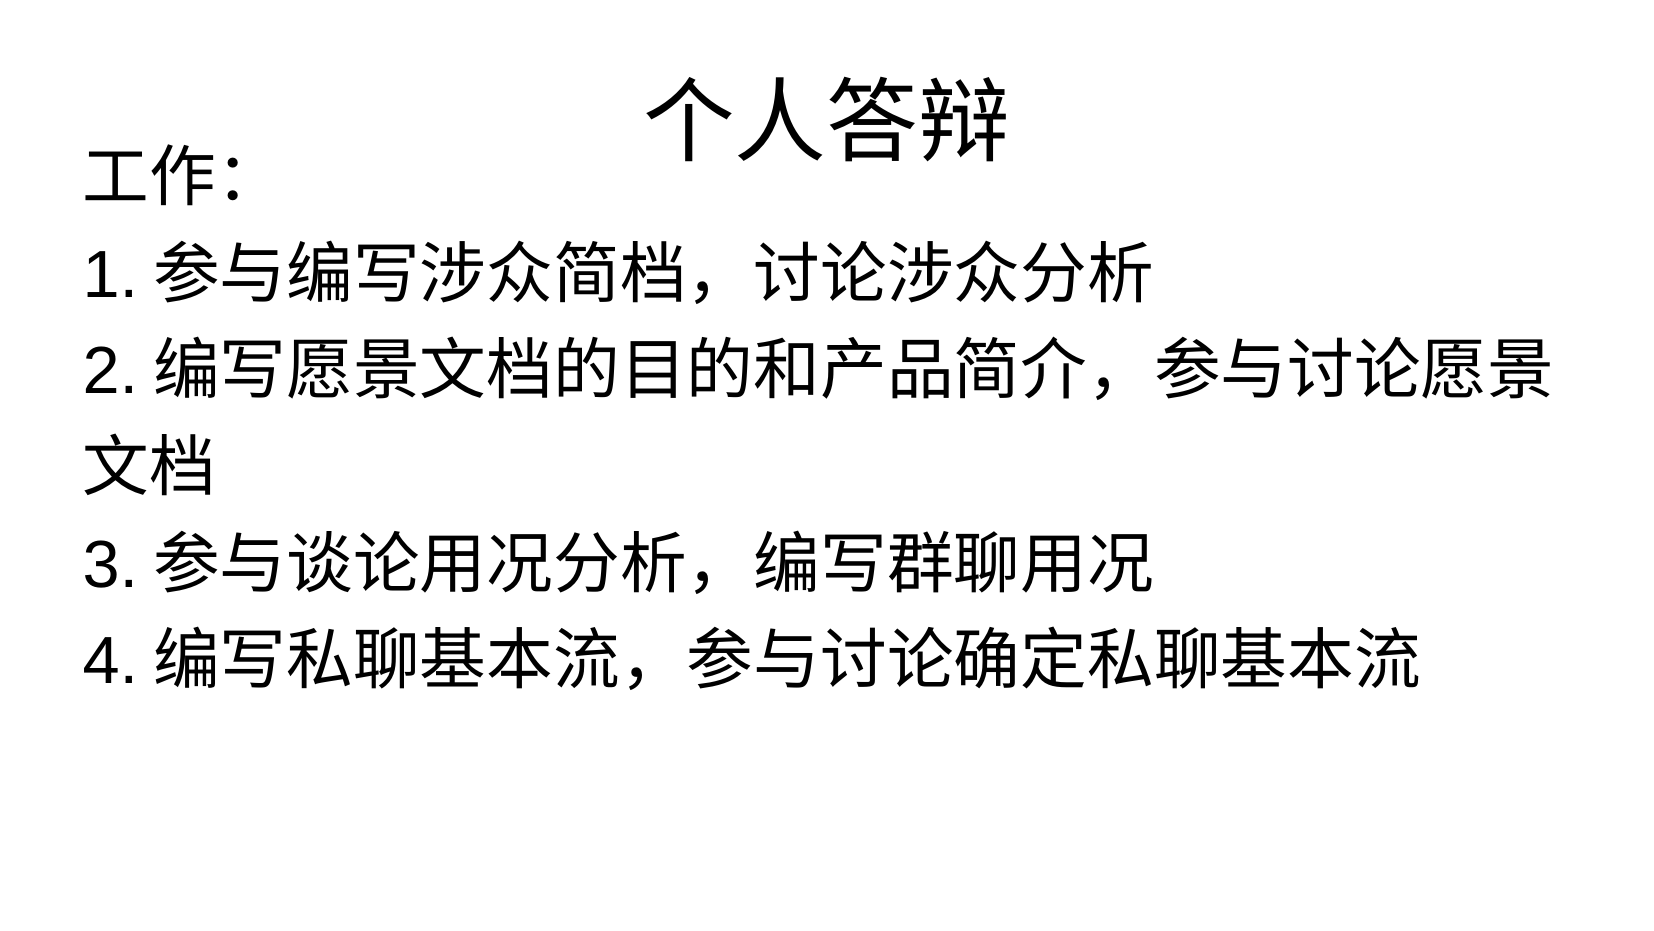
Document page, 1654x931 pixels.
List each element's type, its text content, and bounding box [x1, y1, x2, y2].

title 个人答辩 [82, 37, 1571, 191]
subtitle 工作： 1.参与编写涉众简档，讨论涉众分析 2.编写愿景文档的目的和产品简介，参与讨论愿景文档 3.参与谈论用况分析，编写群聊用况 4.编写私聊基本流，参与讨论确定私聊基本流 [82, 191, 1571, 785]
